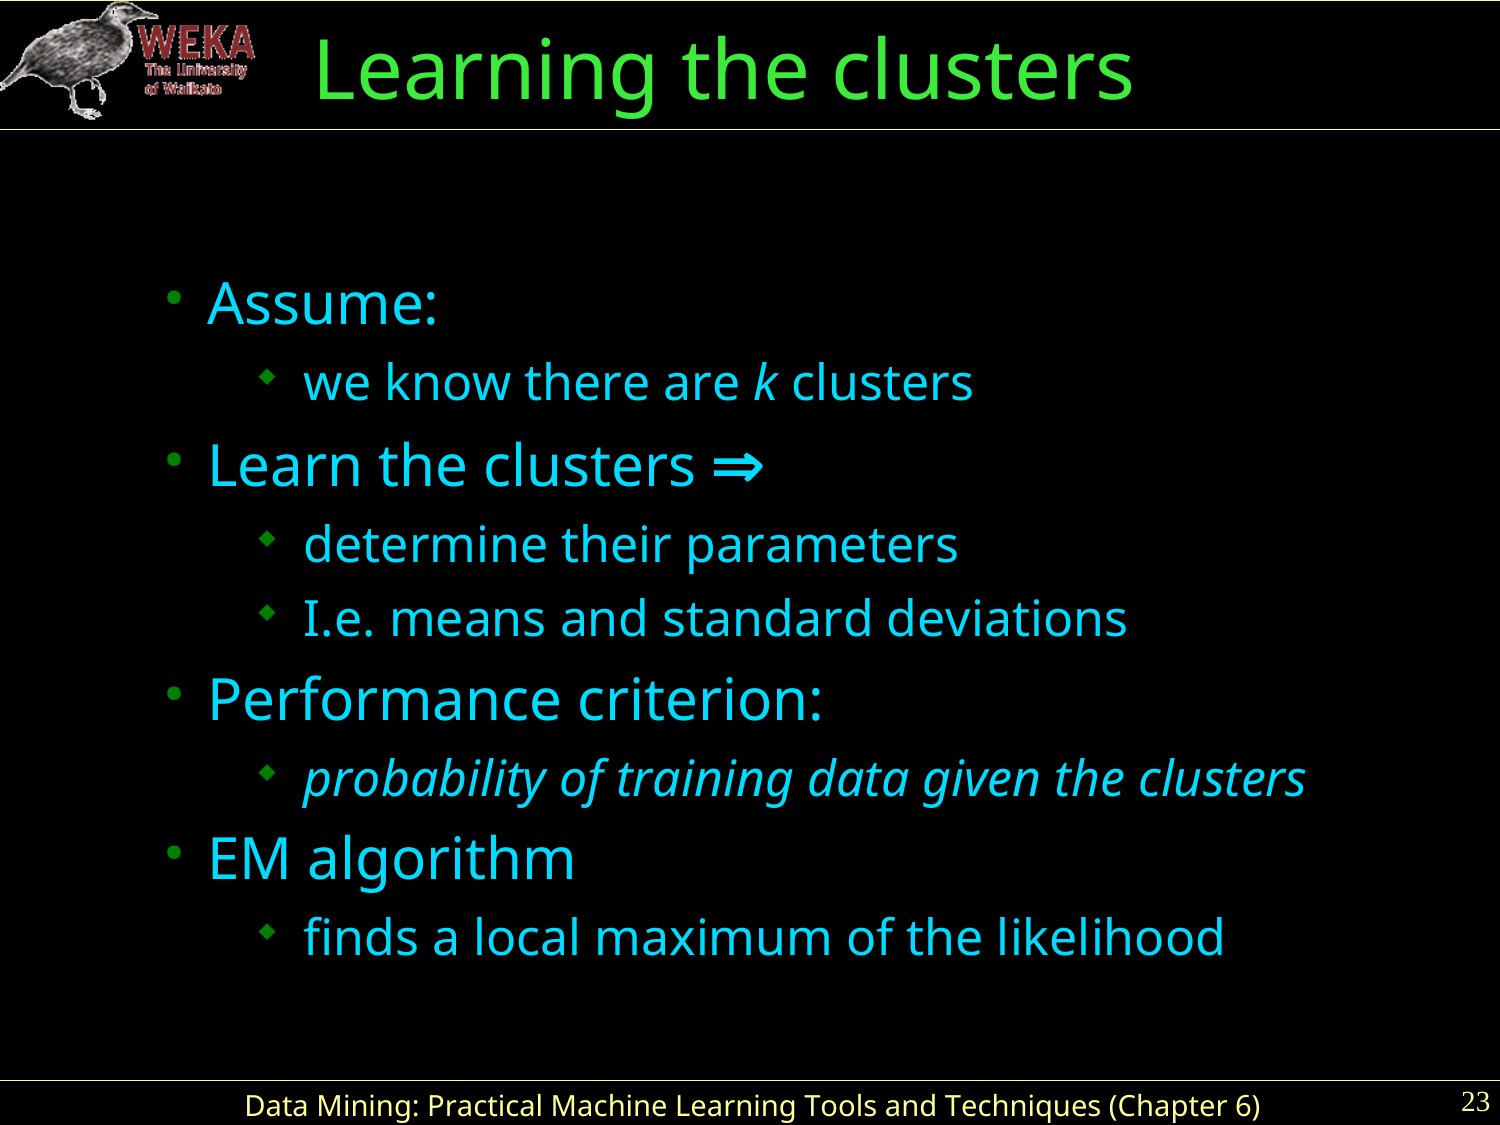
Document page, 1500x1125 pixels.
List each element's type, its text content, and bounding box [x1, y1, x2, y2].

picture [0, 1, 266, 129]
list Assume: we know there are k clusters Learn the clusters  determine their parameters I.e. means and standard deviations Performance criterion: probability of training data given the clusters EM algorithm finds a local maximum of the likelihood [149, 260, 1388, 936]
title Learning the clusters [297, 0, 1500, 148]
